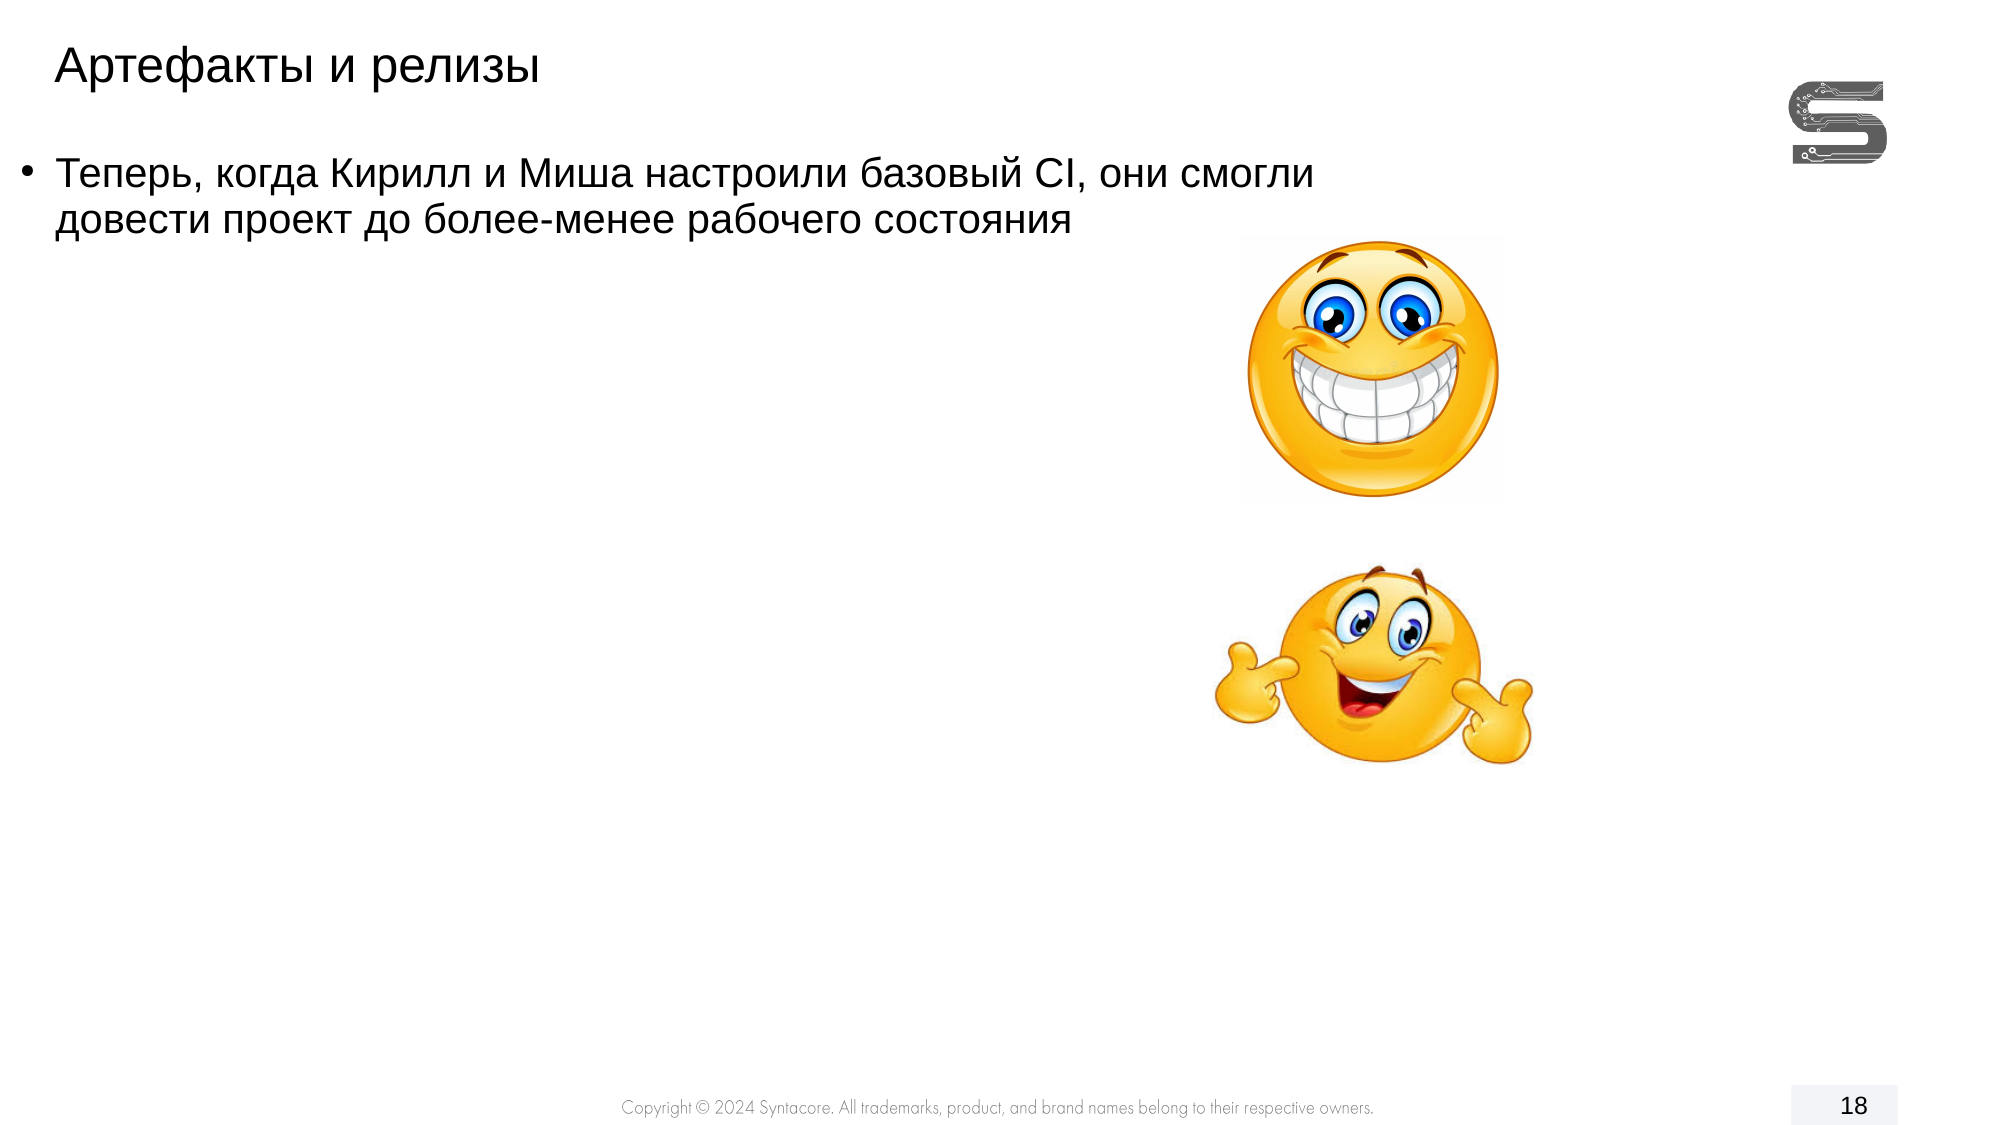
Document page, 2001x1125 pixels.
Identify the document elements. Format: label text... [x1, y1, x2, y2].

text_box Теперь, когда Кирилл и Миша настроили базовый CI, они смогли довести проект до более-менее рабочего состояния [5, 141, 1477, 591]
picture [1240, 236, 1506, 502]
picture [1212, 562, 1536, 768]
text_box <number> [1825, 1084, 1969, 1125]
picture [621, 1094, 1381, 1119]
text_box Артефакты и релизы [0, 29, 857, 101]
picture [1788, 81, 1887, 164]
